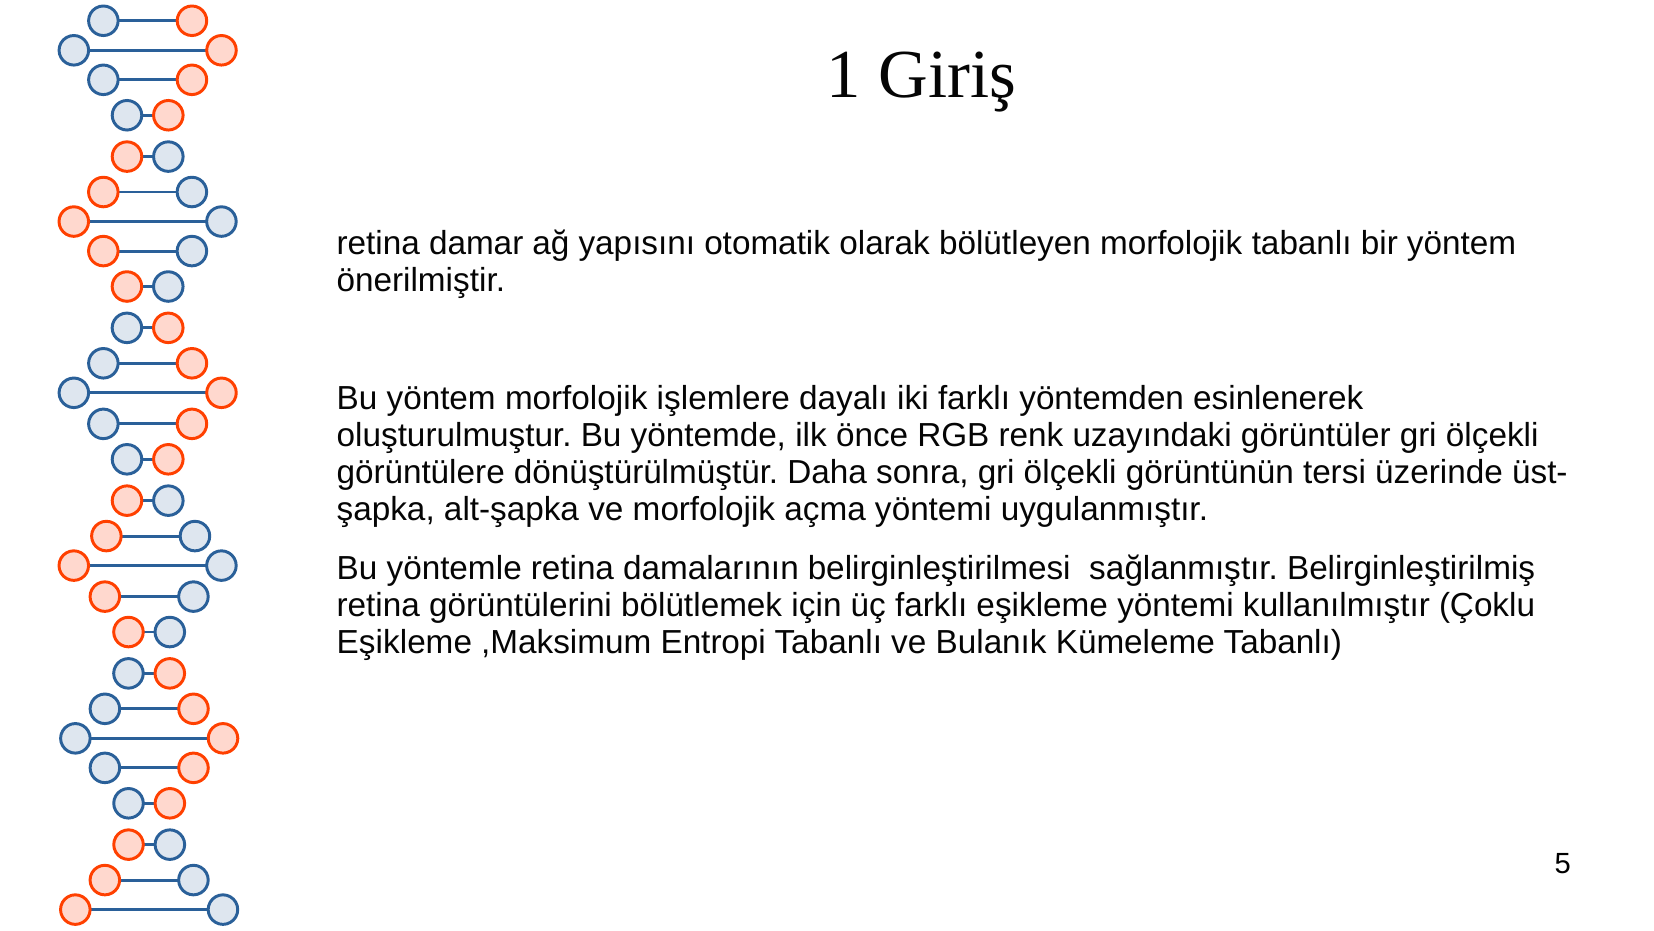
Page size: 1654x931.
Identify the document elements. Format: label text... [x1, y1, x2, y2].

list retina damar ağ yapısını otomatik olarak bölütleyen morfolojik tabanlı bir yöntem önerilmiştir. Bu yöntem morfolojik işlemlere dayalı iki farklı yöntemden esinlenerek oluşturulmuştur. Bu yöntemde, ilk önce RGB renk uzayındaki görüntüler gri ölçekli görüntülere dönüştürülmüştür. Daha sonra, gri ölçekli görüntünün tersi üzerinde üst-şapka, alt-şapka ve morfolojik açma yöntemi uygulanmıştır. Bu yöntemle retina damalarının belirginleştirilmesi sağlanmıştır. Belirginleştirilmiş retina görüntülerini bölütlemek için üç farklı eşikleme yöntemi kullanılmıştır (Çoklu Eşikleme ,Maksimum Entropi Tabanlı ve Bulanık Kümeleme Tabanlı) [265, 224, 1595, 764]
title 1 Giriş [265, 35, 1595, 189]
